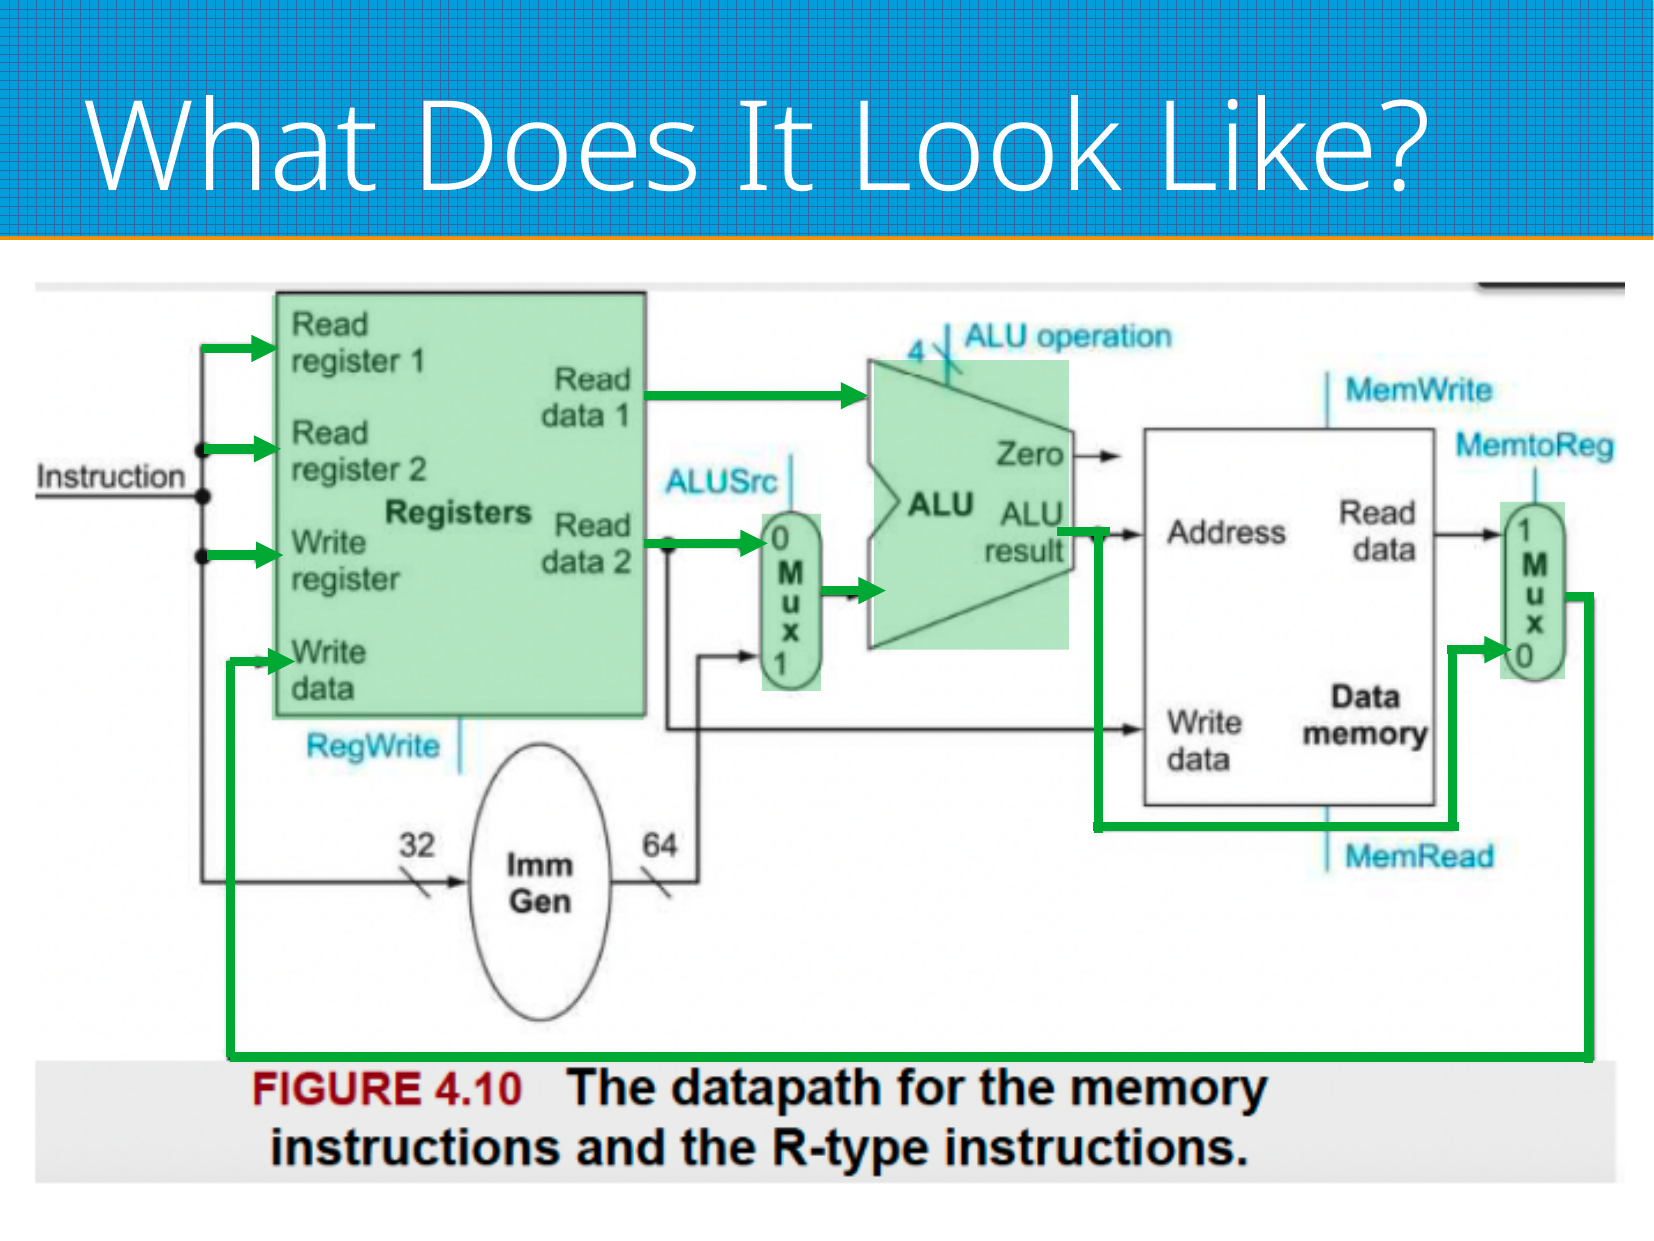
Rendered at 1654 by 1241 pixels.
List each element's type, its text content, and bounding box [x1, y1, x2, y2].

text_box [271, 295, 644, 721]
title What Does It Look Like? [82, 19, 1571, 227]
text_box [1500, 501, 1565, 680]
text_box [874, 360, 1069, 650]
text_box [761, 513, 821, 691]
picture [29, 276, 1625, 1186]
